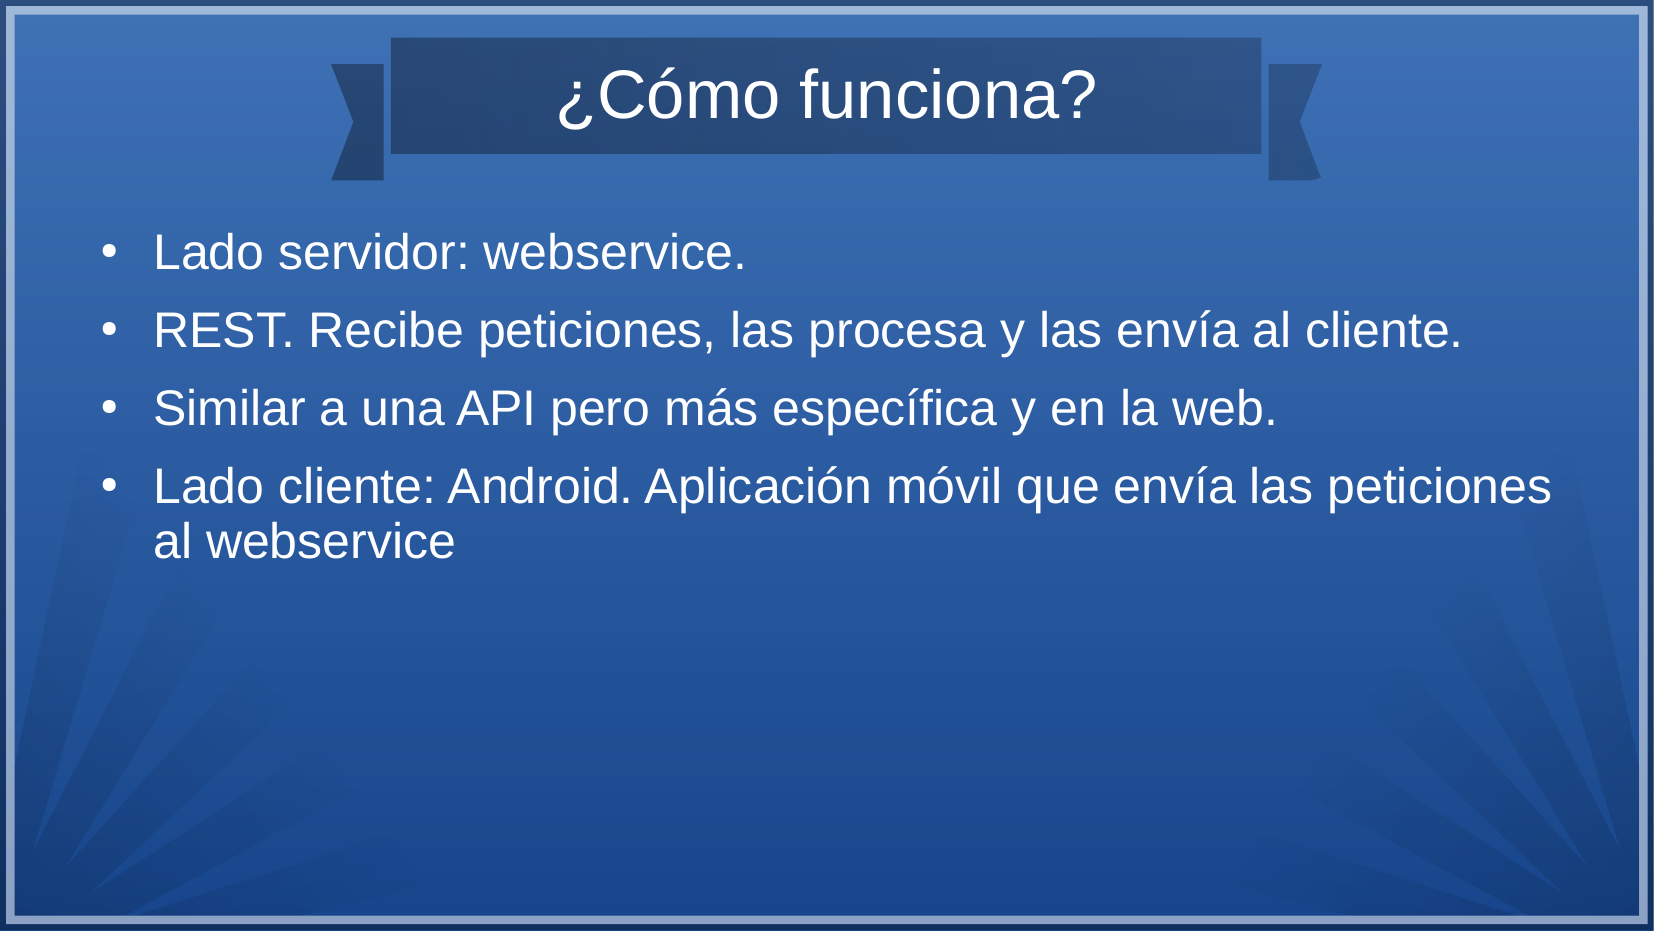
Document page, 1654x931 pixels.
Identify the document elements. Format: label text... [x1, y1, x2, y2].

title ¿Cómo funciona? [389, 35, 1264, 154]
list Lado servidor: webservice. REST. Recibe peticiones, las procesa y las envía al cliente. Similar a una API pero más específica y en la web. Lado cliente: Android. Aplicación móvil que envía las peticiones al webservice [82, 224, 1571, 848]
